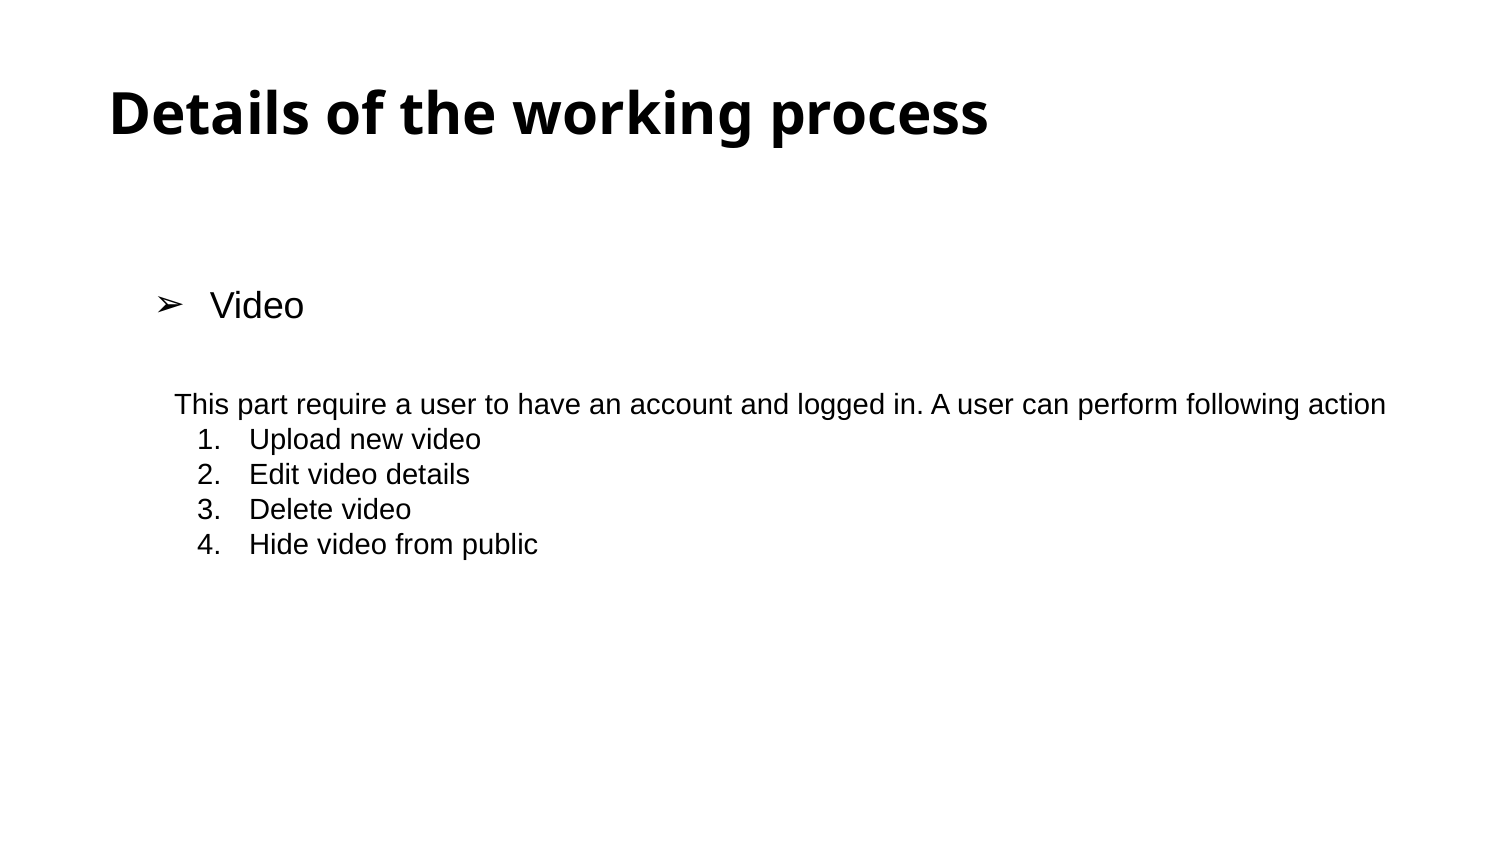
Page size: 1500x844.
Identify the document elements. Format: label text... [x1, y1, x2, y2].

text_box Details of the working process [93, 61, 1434, 162]
text_box Video [119, 265, 1397, 341]
text_box This part require a user to have an account and logged in. A user can perform following action Upload new video Edit video details Delete video Hide video from public [159, 370, 1408, 576]
